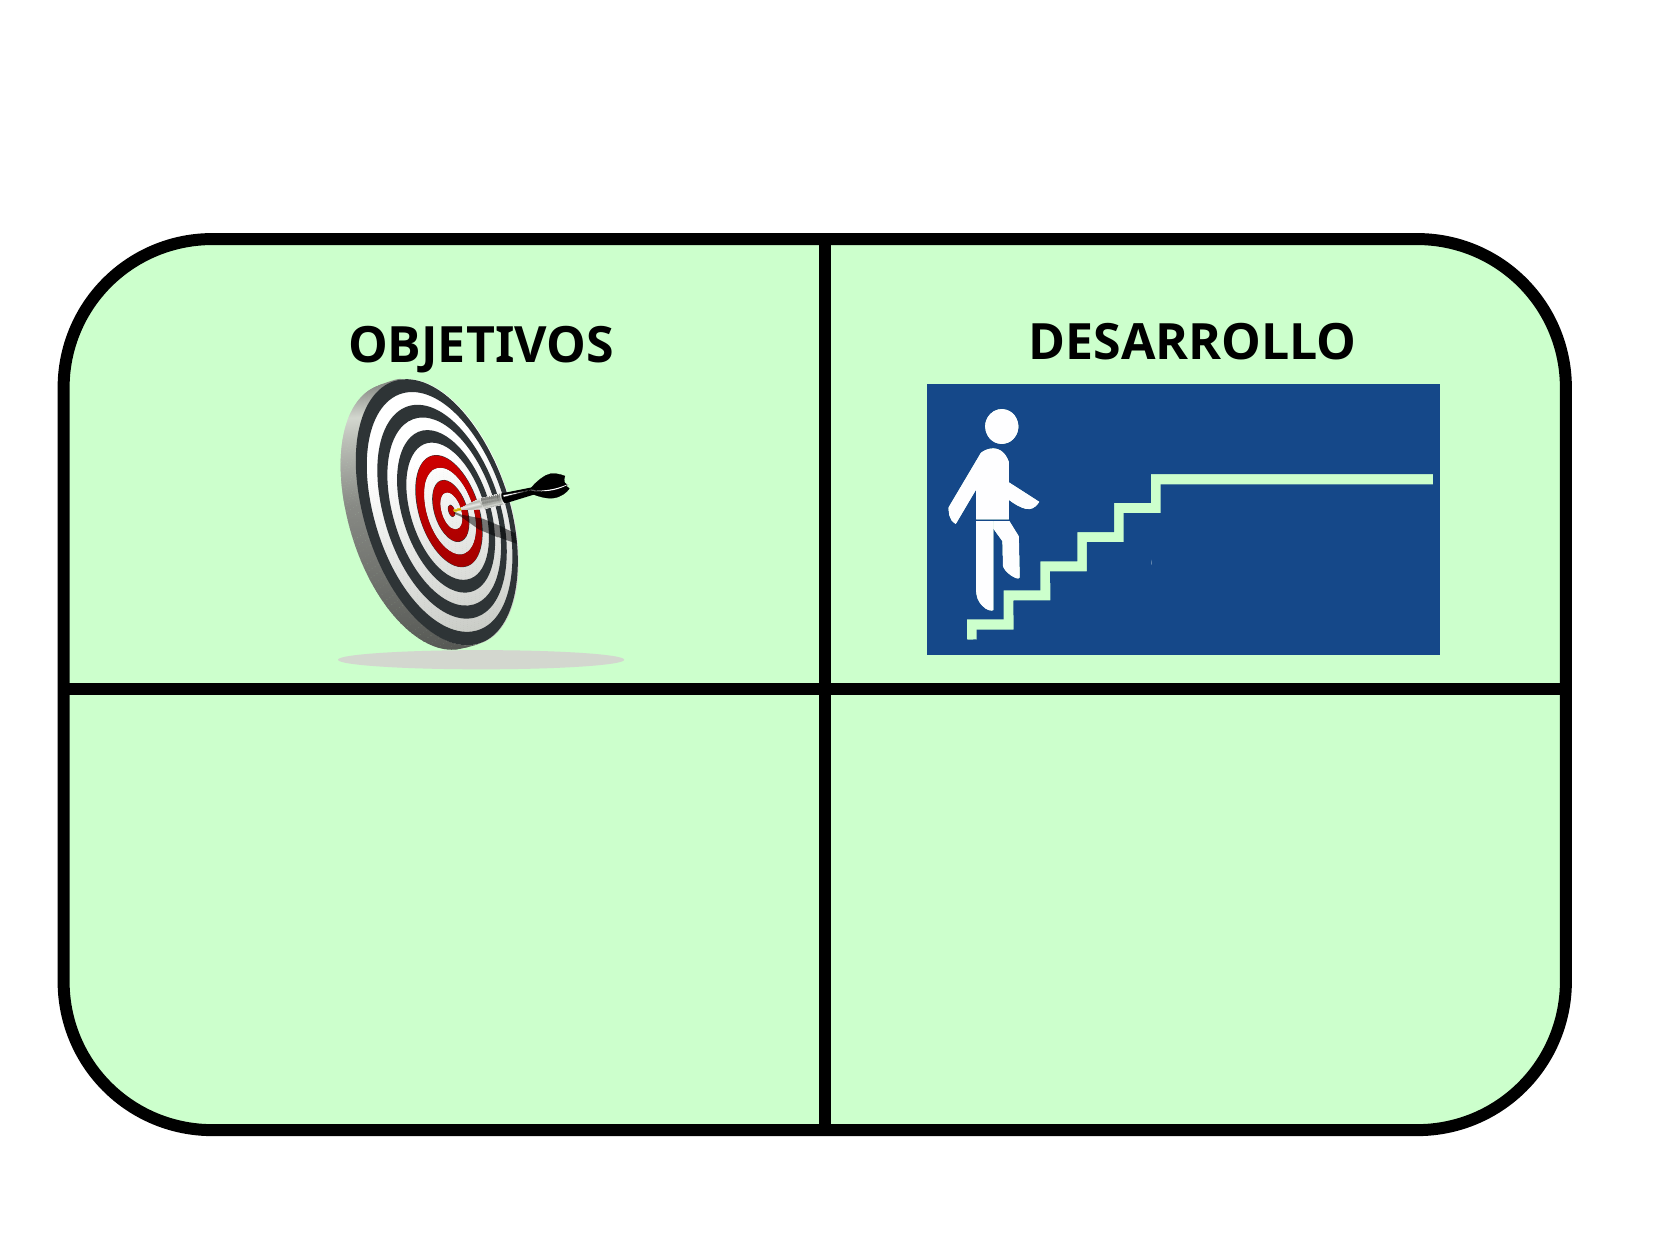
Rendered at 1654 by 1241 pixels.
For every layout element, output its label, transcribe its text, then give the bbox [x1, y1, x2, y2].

picture [927, 384, 1441, 655]
text_box OBJETIVOS [233, 301, 729, 376]
text_box DESARROLLO [915, 298, 1471, 372]
picture [293, 360, 669, 708]
text_box [63, 239, 1566, 1131]
text_box [831, 239, 1566, 683]
